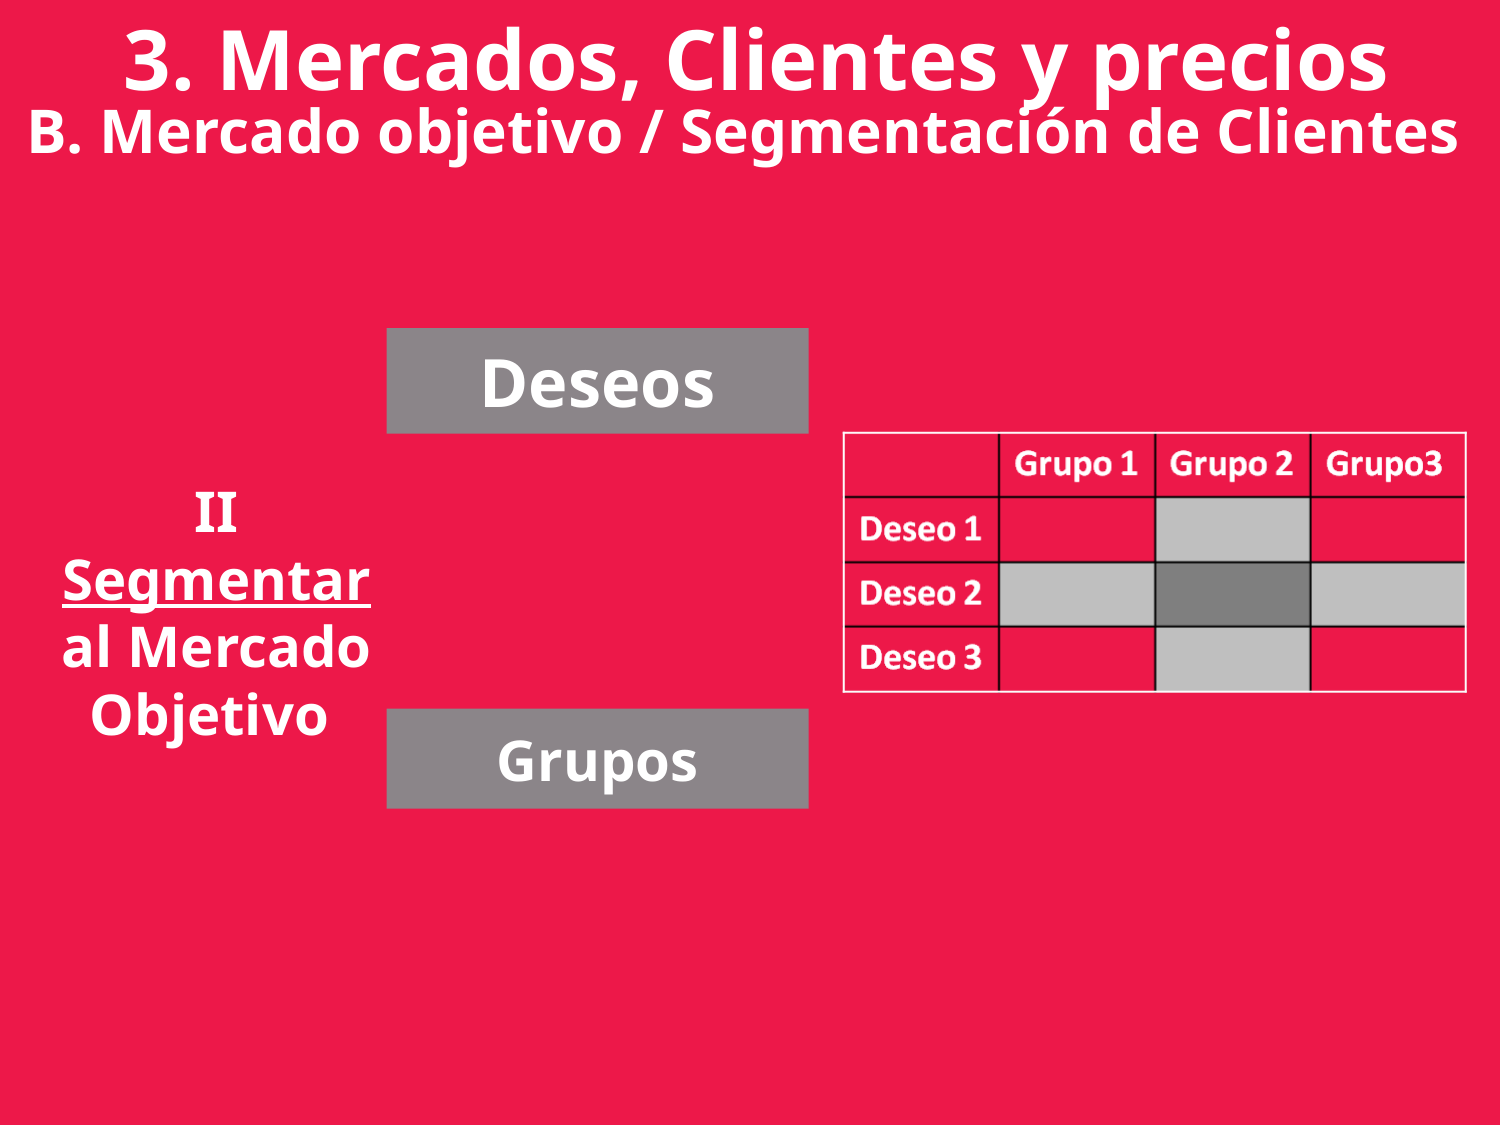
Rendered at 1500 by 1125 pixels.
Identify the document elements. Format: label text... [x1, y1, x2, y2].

title 3. Mercados, Clientes y precios [82, 0, 1433, 70]
picture [832, 421, 1478, 703]
text_box Grupos [386, 708, 809, 809]
text_box II Segmentar al Mercado Objetivo [35, 468, 399, 715]
text_box B. Mercado objetivo / Segmentación de Clientes [11, 70, 1477, 188]
text_box Deseos [386, 328, 809, 434]
